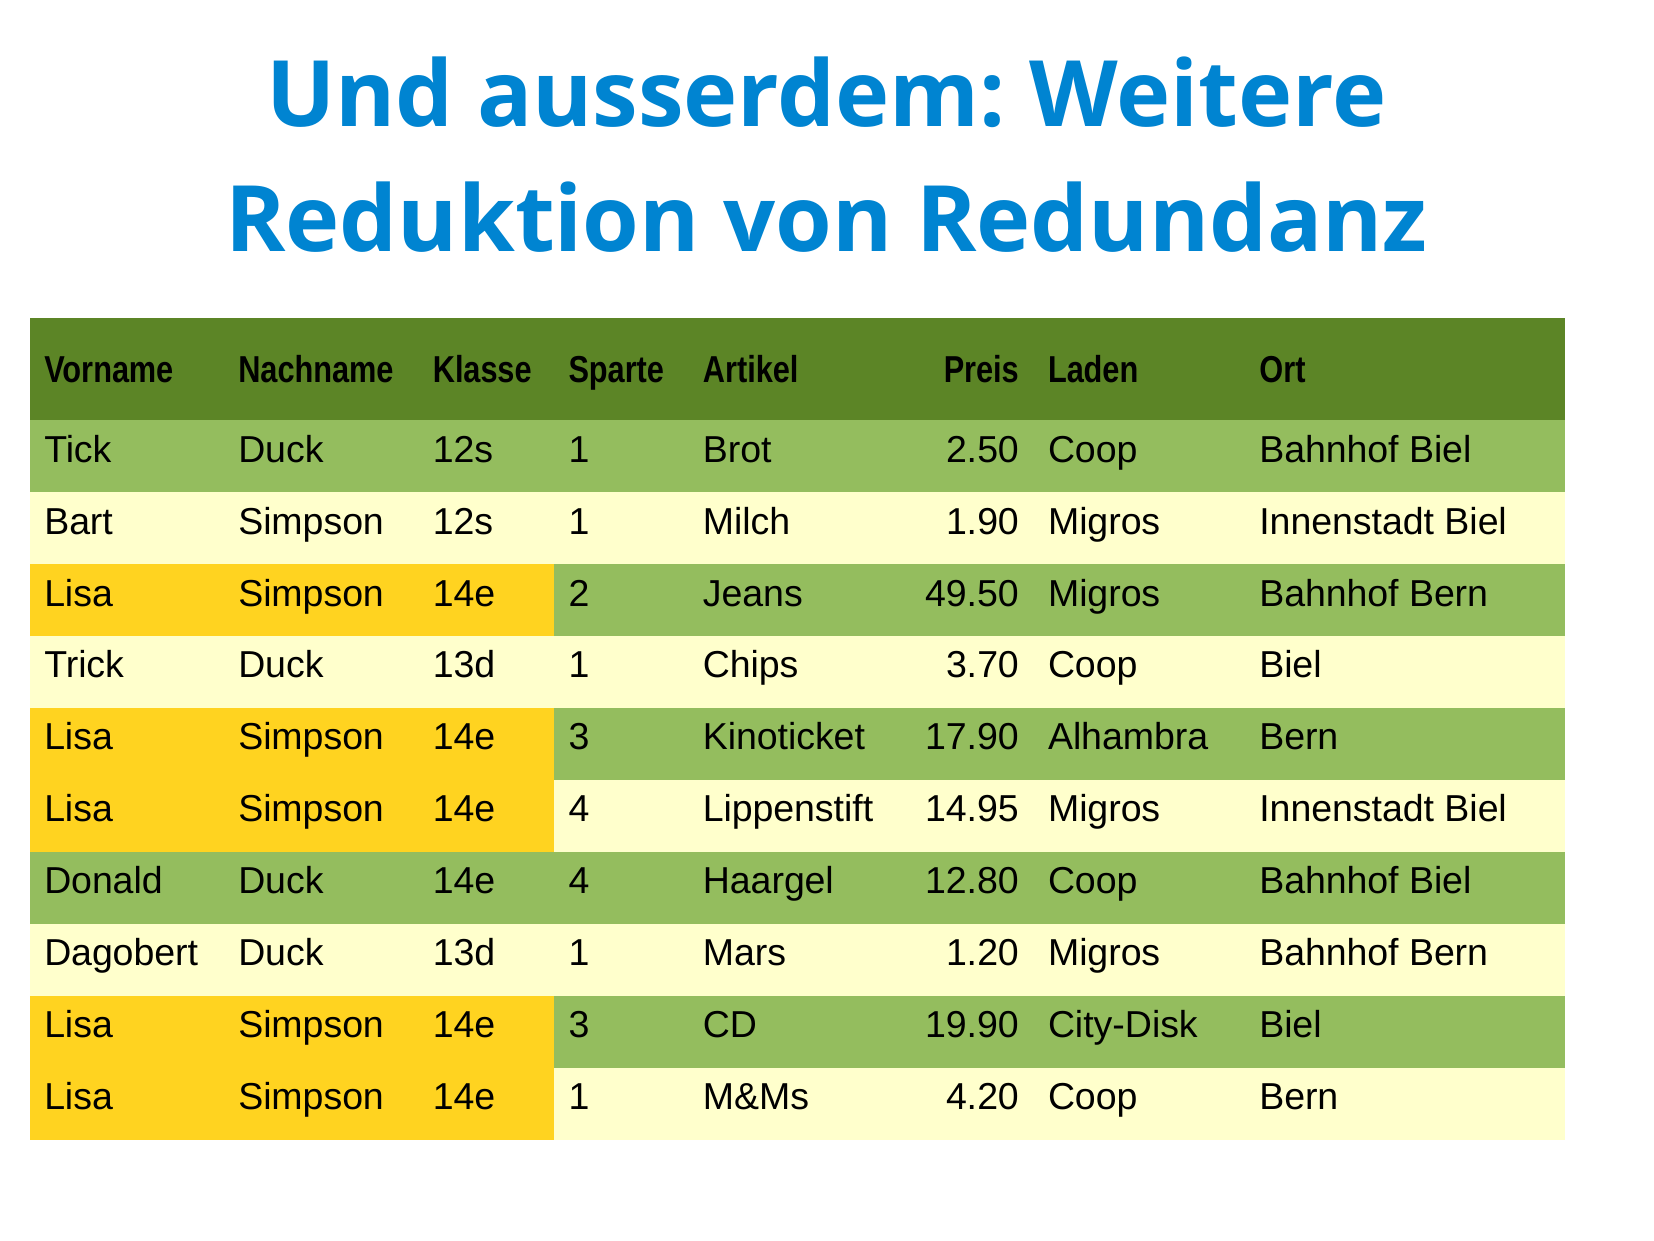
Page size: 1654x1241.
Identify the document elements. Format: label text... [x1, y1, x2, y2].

table_cell Simpson [224, 996, 418, 1068]
table_cell Coop [1033, 636, 1245, 708]
table_cell Lisa [30, 780, 224, 852]
table_cell Coop [1033, 420, 1245, 492]
table_cell 1 [554, 636, 688, 708]
table_cell 1 [554, 924, 688, 996]
table_cell Lisa [30, 708, 224, 780]
table_header Artikel [688, 318, 894, 420]
table_cell Tick [30, 420, 224, 492]
table_cell CD [688, 996, 894, 1068]
table_cell Migros [1033, 492, 1245, 564]
title Und ausserdem: Weitere Reduktion von Redundanz [82, 45, 1571, 261]
table_cell 2.50 [894, 420, 1033, 492]
table_cell Lisa [30, 564, 224, 636]
table_cell Milch [688, 492, 894, 564]
table_cell Migros [1033, 924, 1245, 996]
table_header Nachname [224, 318, 418, 420]
table_cell 3 [554, 708, 688, 780]
table_cell Coop [1033, 852, 1245, 924]
table_cell 4.20 [894, 1068, 1033, 1140]
table_cell 2 [554, 564, 688, 636]
table_cell Kinoticket [688, 708, 894, 780]
table_cell Bahnhof Biel [1245, 420, 1565, 492]
table_cell 14.95 [894, 780, 1033, 852]
table_cell Simpson [224, 708, 418, 780]
table_header Sparte [554, 318, 688, 420]
table_cell Bahnhof Bern [1245, 924, 1565, 996]
table_cell 14e [418, 708, 554, 780]
table_cell 1 [554, 420, 688, 492]
table_cell M&Ms [688, 1068, 894, 1140]
table_cell Duck [224, 924, 418, 996]
table_cell Coop [1033, 1068, 1245, 1140]
table_cell Chips [688, 636, 894, 708]
table_cell Migros [1033, 780, 1245, 852]
table_cell Mars [688, 924, 894, 996]
table_cell 14e [418, 852, 554, 924]
table_cell Bart [30, 492, 224, 564]
table_cell 49.50 [894, 564, 1033, 636]
table_cell 13d [418, 924, 554, 996]
table_cell Duck [224, 852, 418, 924]
table_cell 1 [554, 1068, 688, 1140]
table_cell Simpson [224, 492, 418, 564]
table_cell 12.80 [894, 852, 1033, 924]
table_cell Innenstadt Biel [1245, 780, 1565, 852]
table_cell Brot [688, 420, 894, 492]
table_cell Lippenstift [688, 780, 894, 852]
table_cell 1.90 [894, 492, 1033, 564]
table_cell Innenstadt Biel [1245, 492, 1565, 564]
table_cell 1.20 [894, 924, 1033, 996]
table_cell 1 [554, 492, 688, 564]
table_cell 12s [418, 492, 554, 564]
table_cell Simpson [224, 564, 418, 636]
table_cell Lisa [30, 1068, 224, 1140]
table_cell 3.70 [894, 636, 1033, 708]
table_cell 17.90 [894, 708, 1033, 780]
table_header Ort [1245, 318, 1565, 420]
table_cell Migros [1033, 564, 1245, 636]
table_cell Simpson [224, 1068, 418, 1140]
table_header Klasse [418, 318, 554, 420]
table_cell 14e [418, 1068, 554, 1140]
table_cell Bern [1245, 708, 1565, 780]
table_cell Jeans [688, 564, 894, 636]
table_cell Lisa [30, 996, 224, 1068]
table_header Laden [1033, 318, 1245, 420]
table_cell 3 [554, 996, 688, 1068]
table_cell Bahnhof Biel [1245, 852, 1565, 924]
table_cell City-Disk [1033, 996, 1245, 1068]
table_cell 14e [418, 780, 554, 852]
table_cell 13d [418, 636, 554, 708]
table_cell 14e [418, 996, 554, 1068]
table_cell 12s [418, 420, 554, 492]
table_cell 4 [554, 852, 688, 924]
table_cell 14e [418, 564, 554, 636]
table_cell Dagobert [30, 924, 224, 996]
table_cell Donald [30, 852, 224, 924]
table_cell Biel [1245, 636, 1565, 708]
table_cell Trick [30, 636, 224, 708]
table_cell 19.90 [894, 996, 1033, 1068]
table_cell Duck [224, 636, 418, 708]
table_cell Haargel [688, 852, 894, 924]
table_cell Duck [224, 420, 418, 492]
table_cell Biel [1245, 996, 1565, 1068]
table_header Preis [894, 318, 1033, 420]
table_cell Bahnhof Bern [1245, 564, 1565, 636]
table_cell Alhambra [1033, 708, 1245, 780]
table_cell Simpson [224, 780, 418, 852]
table_header Vorname [30, 318, 224, 420]
table_cell Bern [1245, 1068, 1565, 1140]
table_cell 4 [554, 780, 688, 852]
